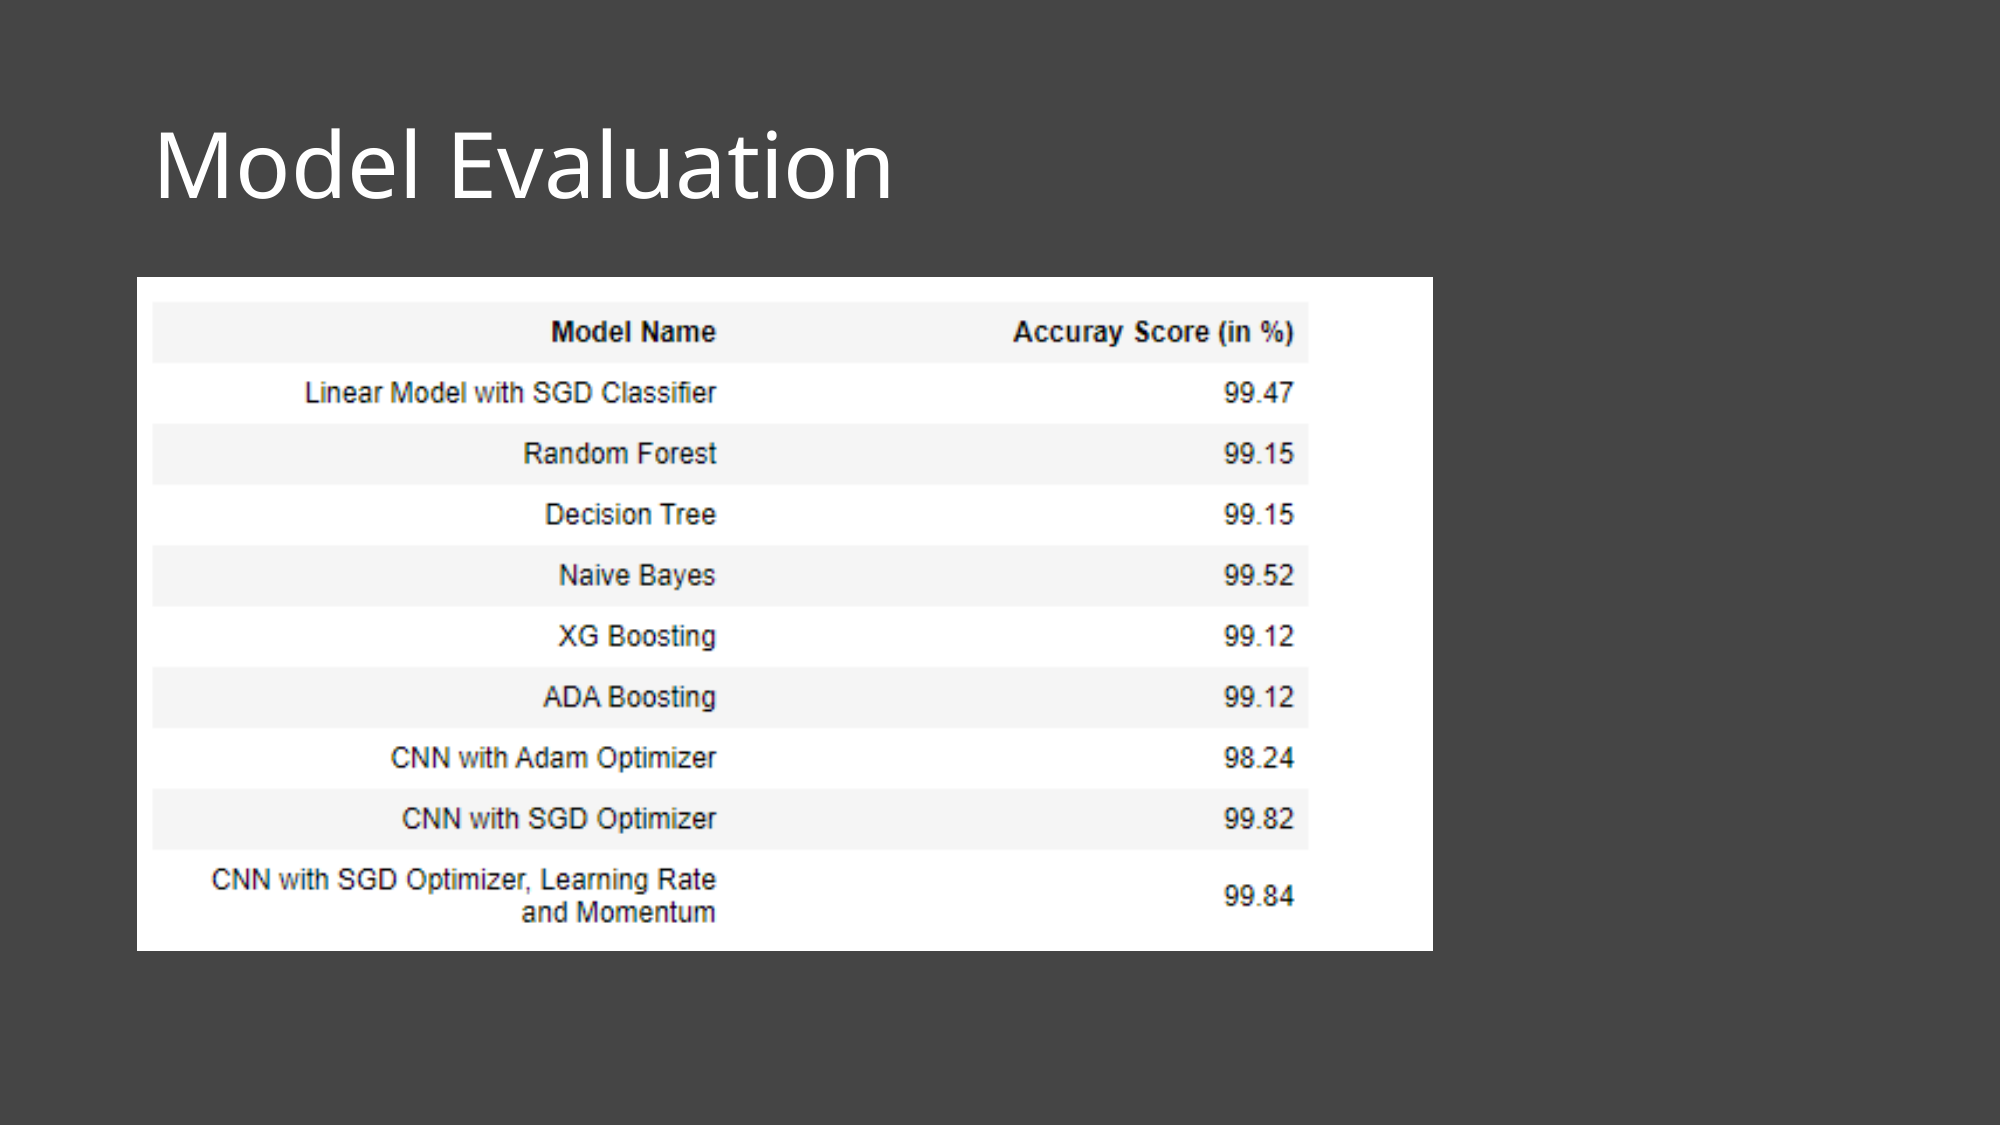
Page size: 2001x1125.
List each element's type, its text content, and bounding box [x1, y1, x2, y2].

picture [137, 277, 1433, 951]
title Model Evaluation [137, 59, 1863, 278]
